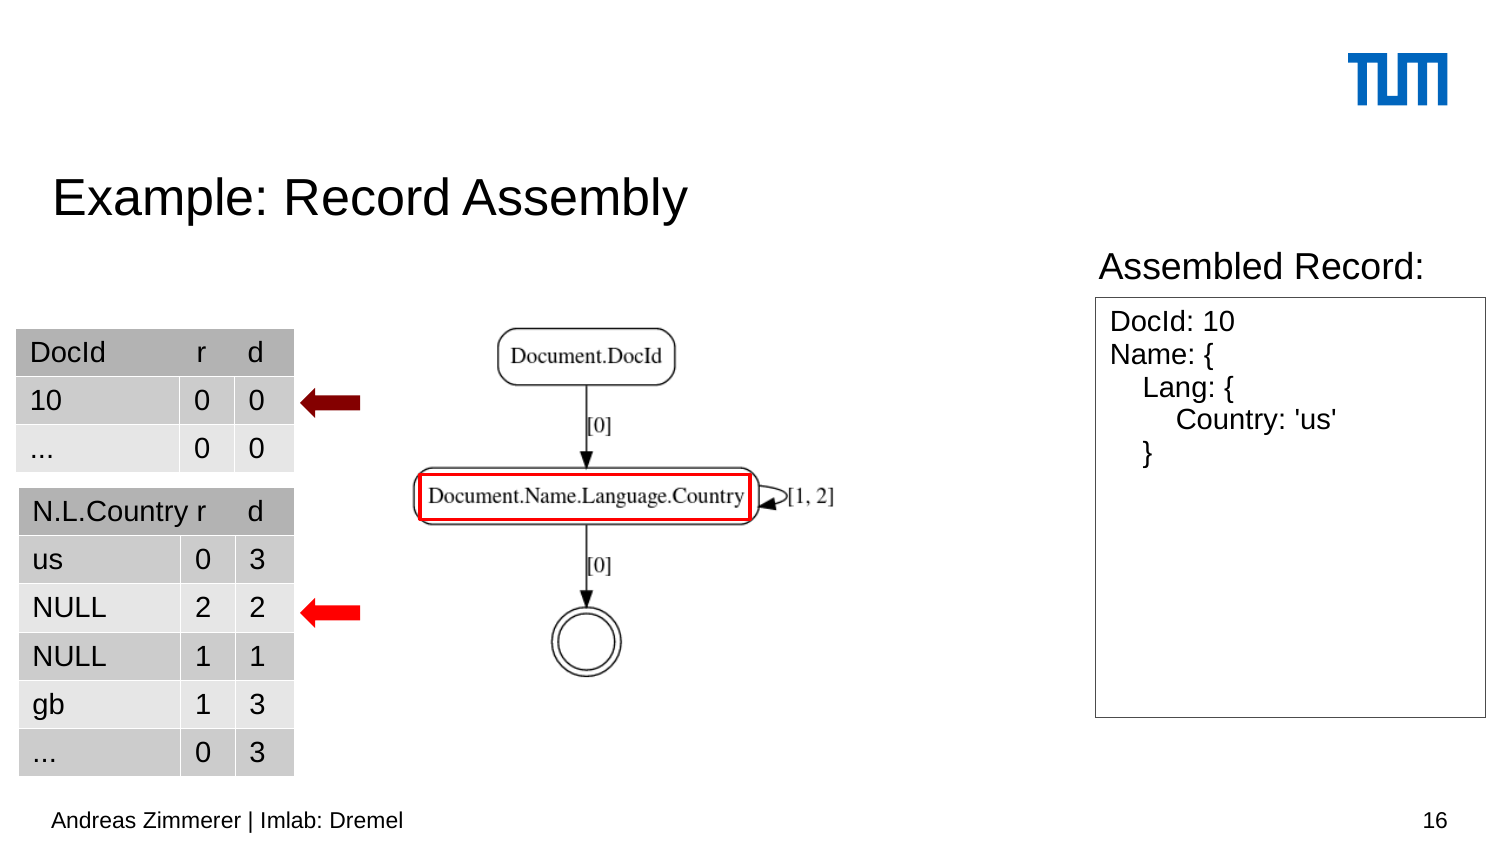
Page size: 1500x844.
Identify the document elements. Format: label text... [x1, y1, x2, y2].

table_header N.L.Country r d [19, 488, 294, 535]
table_cell 2 [181, 584, 235, 632]
table_cell 3 [236, 536, 294, 583]
table_cell 1 [236, 633, 294, 680]
text_box Assembled Record: [1083, 237, 1441, 295]
table_cell 0 [235, 425, 294, 472]
table_cell us [19, 536, 180, 583]
table_cell 0 [181, 536, 235, 583]
table_cell 0 [235, 377, 294, 424]
table_cell 0 [180, 377, 234, 424]
table_cell ... [19, 729, 180, 776]
table_cell 2 [236, 584, 294, 632]
table_cell 3 [236, 681, 294, 728]
table_cell 1 [181, 681, 235, 728]
text_box [300, 597, 361, 628]
title Example: Record Assembly [52, 159, 1449, 227]
table_cell gb [19, 681, 180, 728]
table_cell NULL [19, 584, 180, 632]
table_cell 1 [181, 633, 235, 680]
text_box [300, 387, 361, 418]
picture [408, 322, 841, 683]
table_cell 0 [181, 729, 235, 776]
slide_number <number> [1112, 796, 1448, 842]
table_cell ... [16, 425, 179, 472]
table_cell 3 [236, 729, 294, 776]
footer Andreas Zimmerer | Imlab: Dremel [51, 796, 1112, 842]
table_header DocId r d [16, 329, 294, 376]
table_cell NULL [19, 633, 180, 680]
table_cell 0 [180, 425, 234, 472]
text_box DocId: 10 Name: { Lang: { Country: 'us' } [1095, 297, 1486, 718]
table_cell 10 [16, 377, 179, 424]
